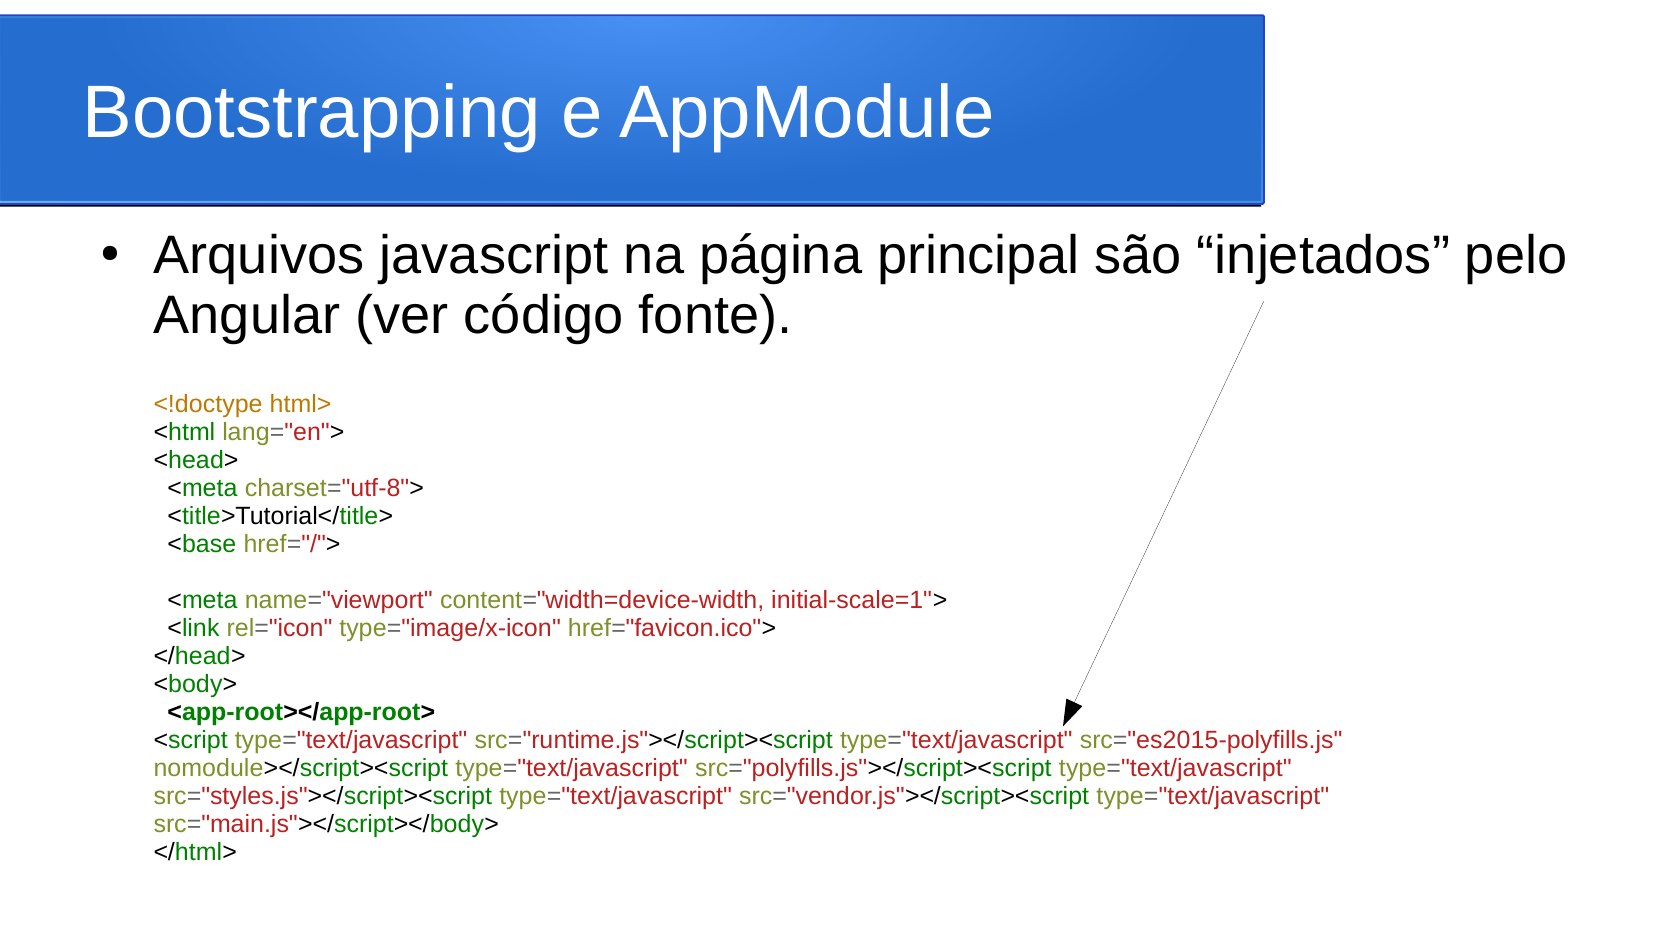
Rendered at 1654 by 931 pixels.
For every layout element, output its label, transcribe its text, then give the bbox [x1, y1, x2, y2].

list Arquivos javascript na página principal são “injetados” pelo Angular (ver código fonte). [82, 224, 1571, 764]
text_box <!doctype html> <html lang="en"> <head> <meta charset="utf-8"> <title>Tutorial</title> <base href="/"> <meta name="viewport" content="width=device-width, initial-scale=1"> <link rel="icon" type="image/x-icon" href="favicon.ico"> </head> <body> <app-root></app-root> <script type="text/javascript" src="runtime.js"></script><script type="text/javascript" src="es2015-polyfills.js" nomodule></script><script type="text/javascript" src="polyfills.js"></script><script type="text/javascript" src="styles.js"></script><script type="text/javascript" src="vendor.js"></script><script type="text/javascript" src="main.js"></script></body> </html> [153, 389, 1536, 894]
title Bootstrapping e AppModule [82, 35, 1235, 189]
